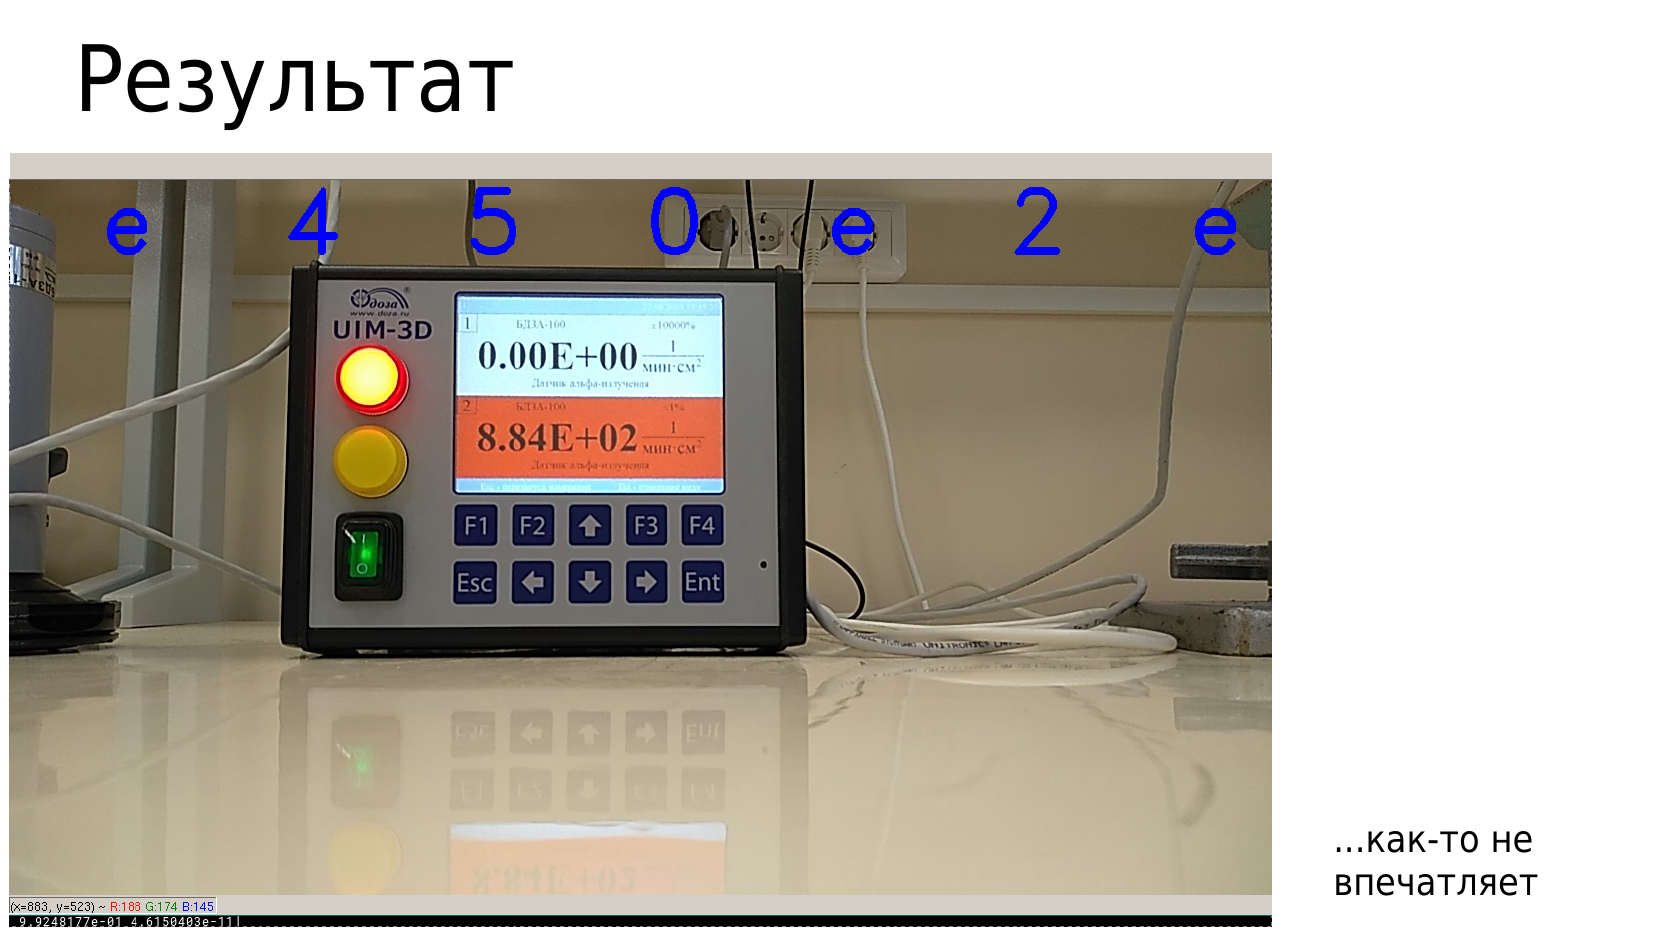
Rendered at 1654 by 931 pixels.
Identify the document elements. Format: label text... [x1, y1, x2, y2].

title Результат [74, 1, 1563, 157]
text_box ...как-то не впечатляет [1318, 810, 1593, 912]
picture [9, 152, 1272, 927]
